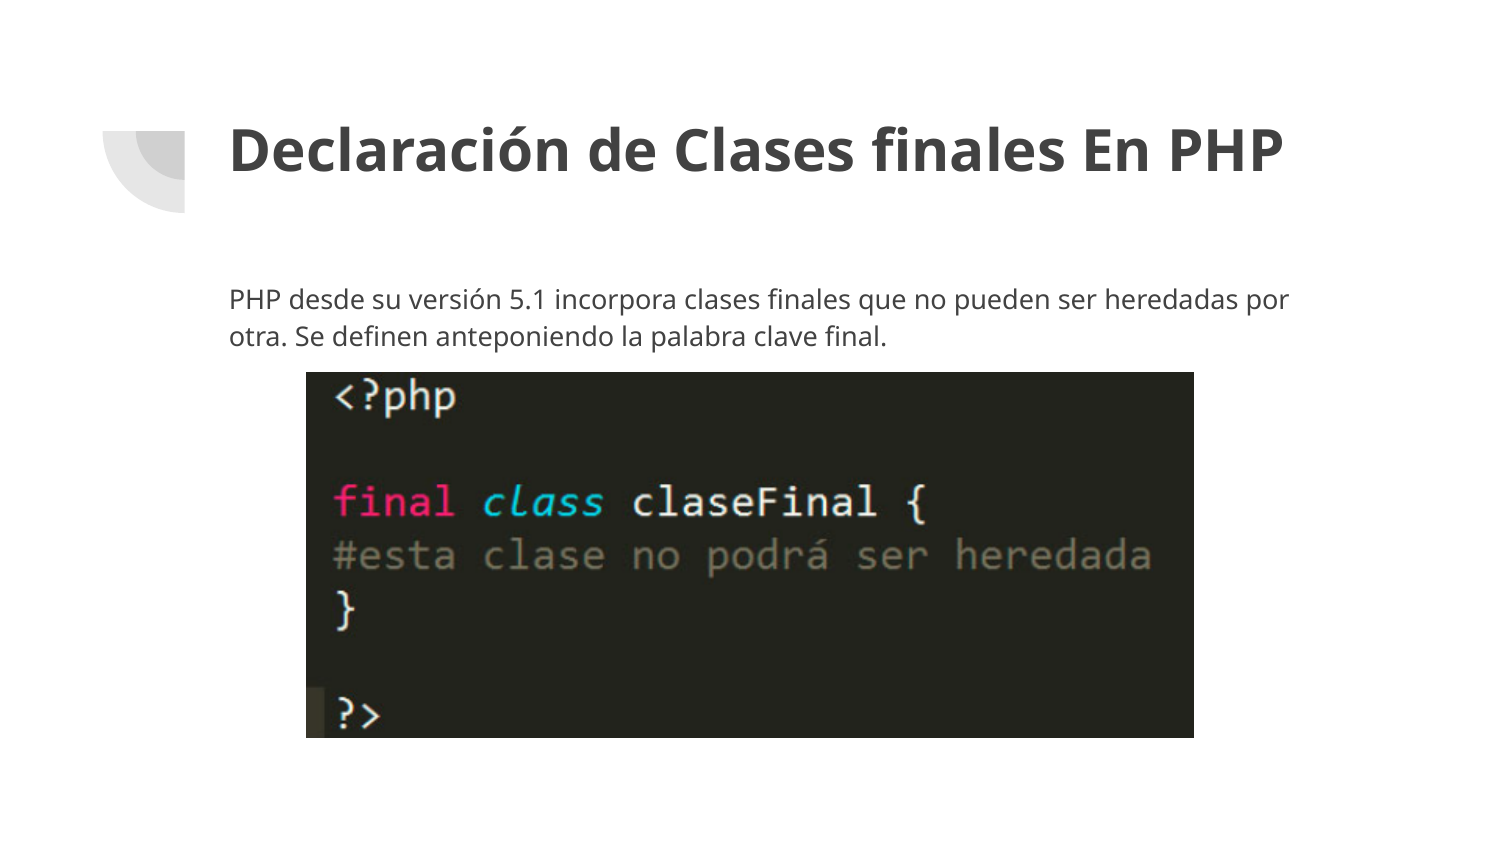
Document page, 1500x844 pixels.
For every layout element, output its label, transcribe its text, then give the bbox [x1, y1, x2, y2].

picture [306, 372, 1194, 739]
list PHP desde su versión 5.1 incorpora clases finales que no pueden ser heredadas por otra. Se definen anteponiendo la palabra clave final. [213, 262, 1368, 680]
title Declaración de Clases finales En PHP [213, 98, 1368, 262]
